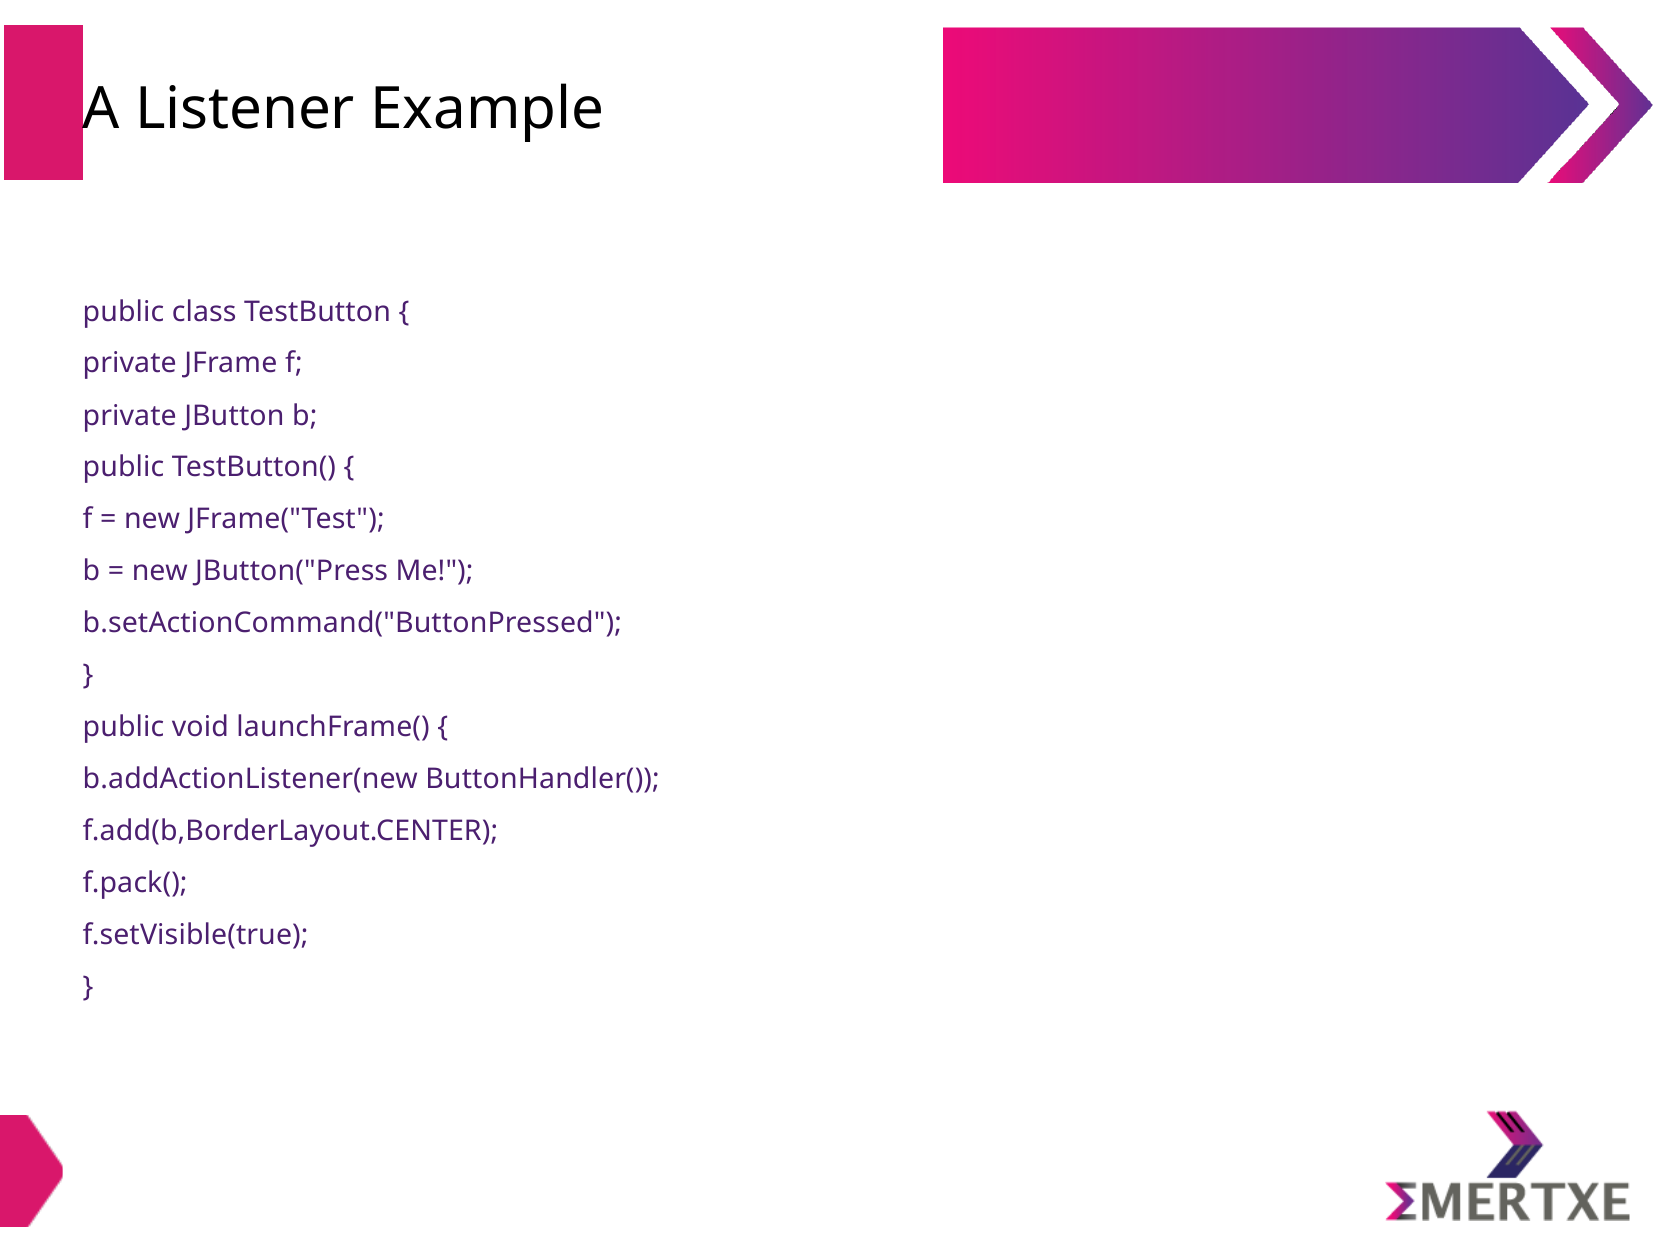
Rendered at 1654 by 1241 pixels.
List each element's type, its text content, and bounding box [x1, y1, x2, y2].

title A Listener Example [82, 2, 1571, 210]
picture [1385, 1107, 1631, 1221]
picture [1571, 27, 1653, 183]
list public class TestButton { private JFrame f; private JButton b; public TestButton() { f = new JFrame("Test"); b = new JButton("Press Me!"); b.setActionCommand("ButtonPressed"); } public void launchFrame() { b.addActionListener(new ButtonHandler()); f.add(b,BorderLayout.CENTER); f.pack(); f.setVisible(true); } [82, 290, 1571, 1010]
